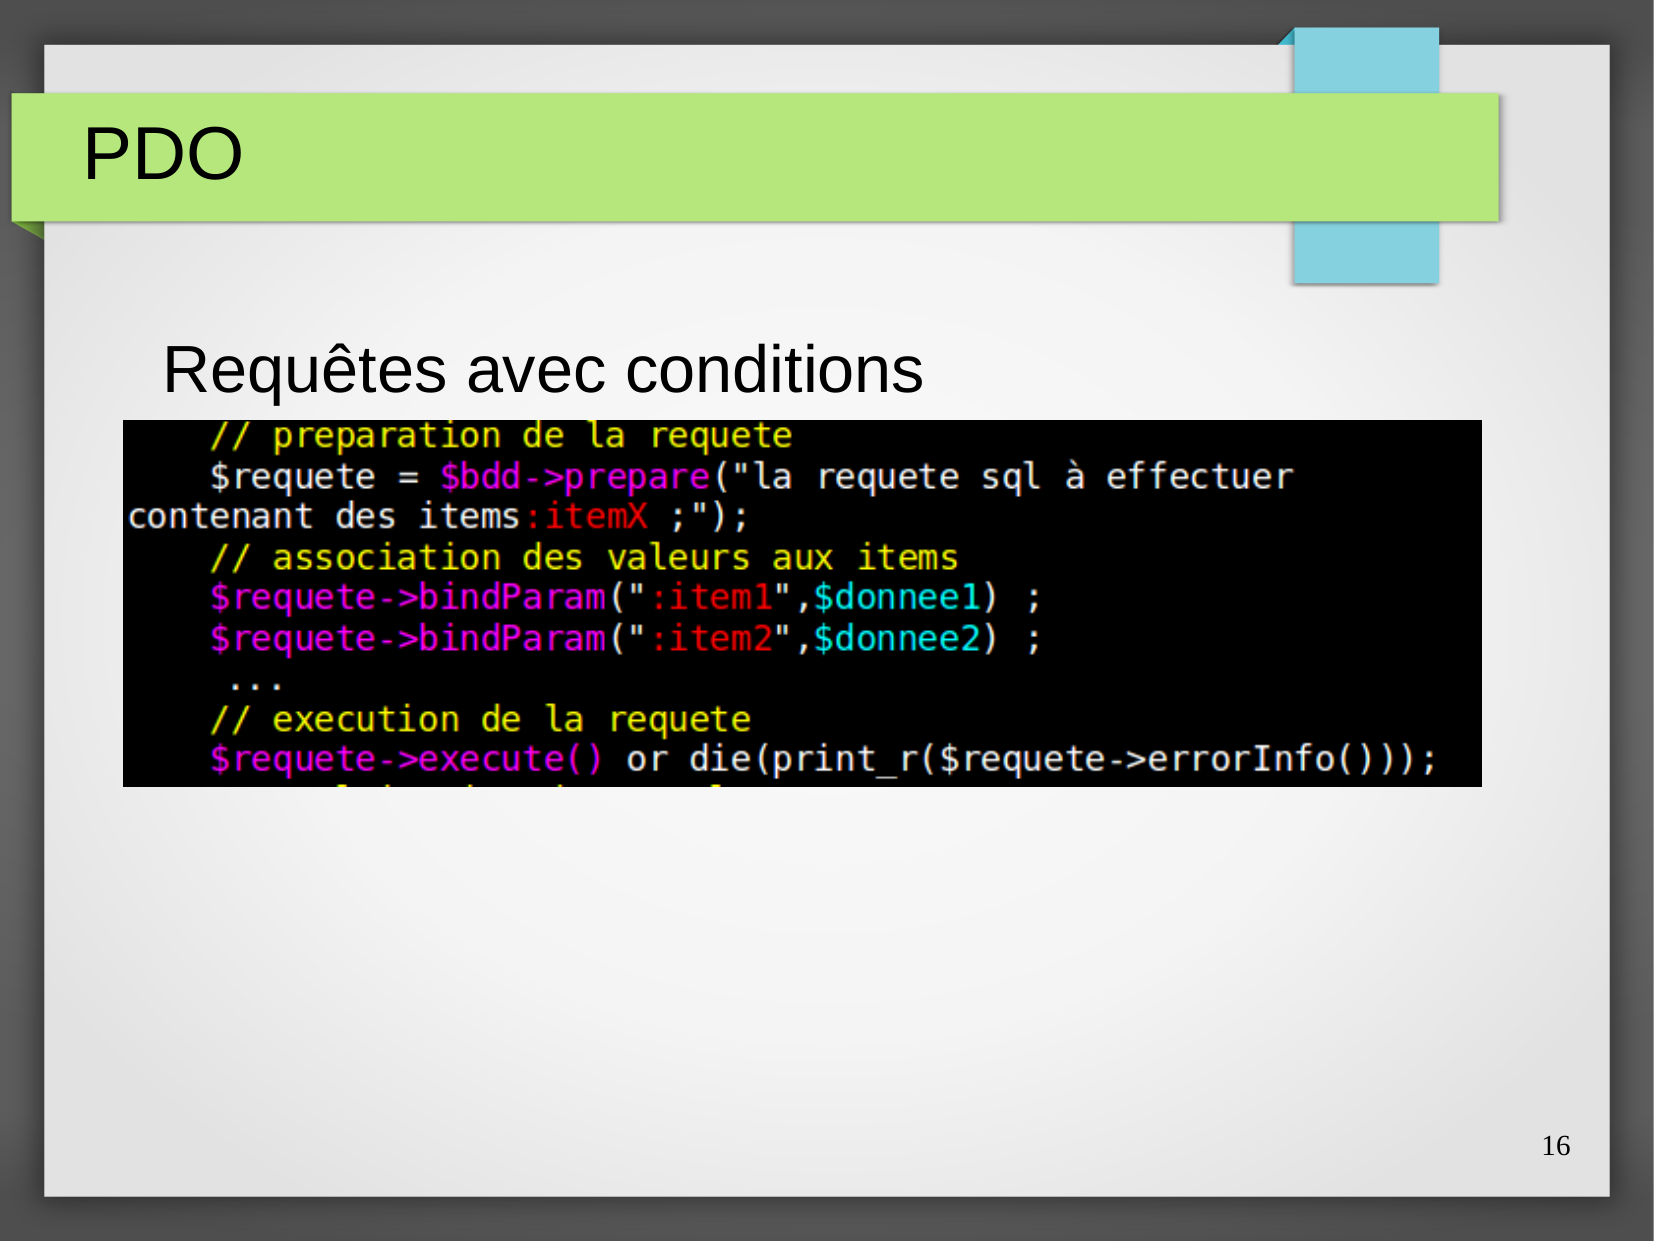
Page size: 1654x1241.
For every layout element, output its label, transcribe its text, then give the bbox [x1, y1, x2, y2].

title PDO [82, 94, 1264, 213]
picture [0, 0, 1654, 1241]
text_box Requêtes avec conditions [147, 324, 1565, 490]
